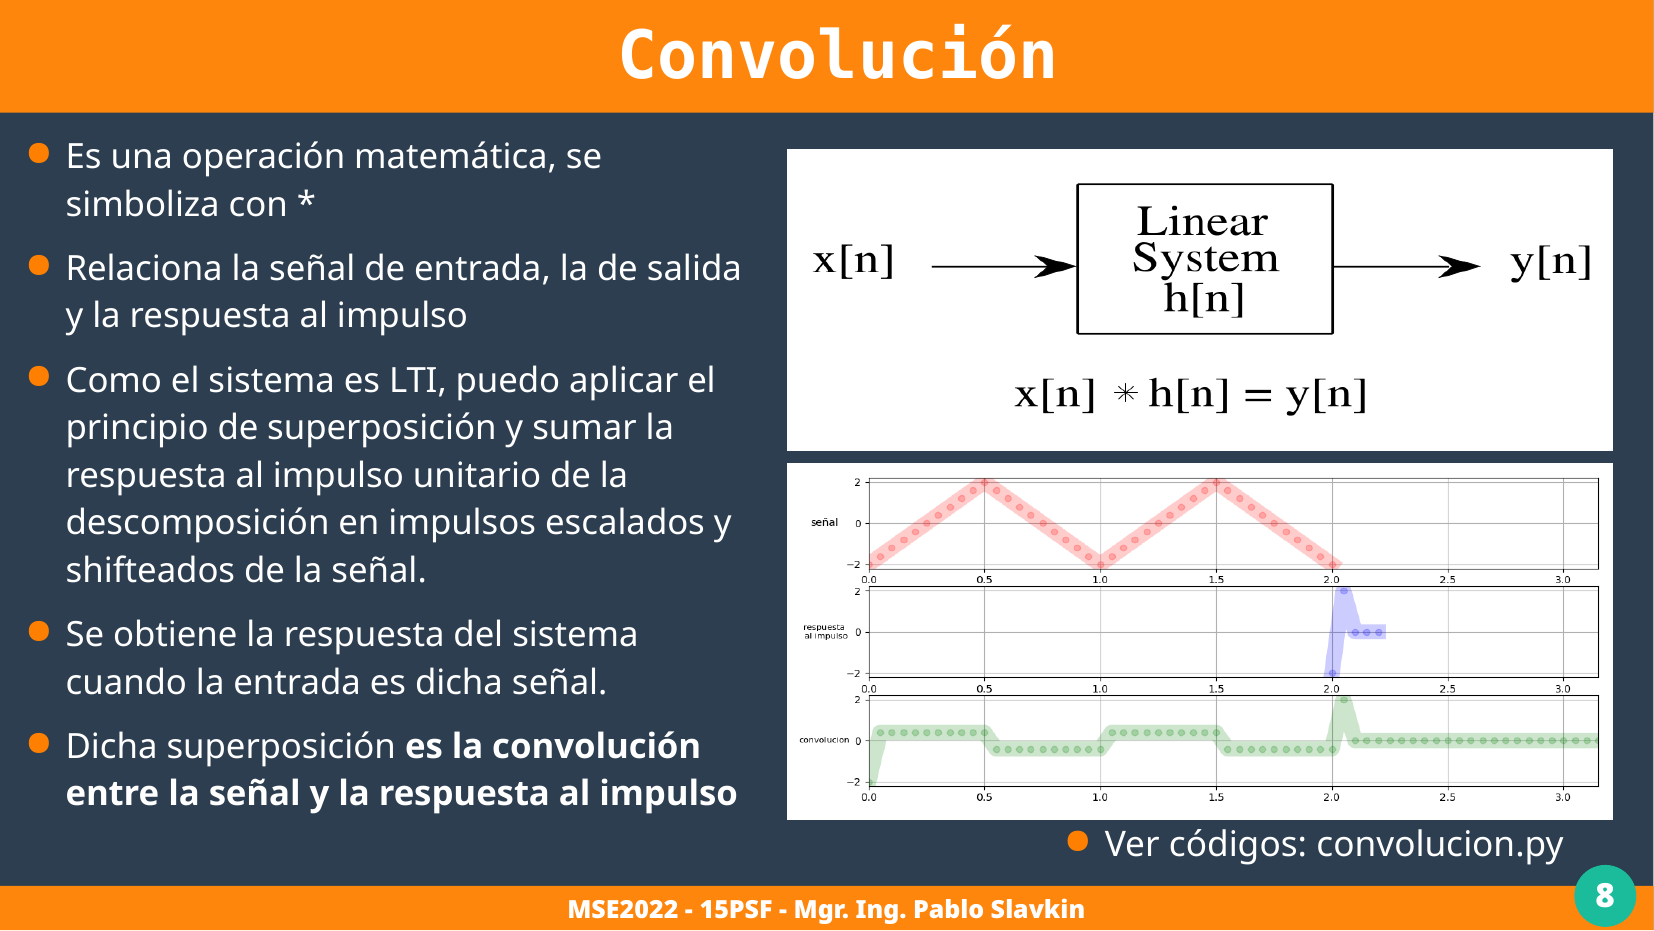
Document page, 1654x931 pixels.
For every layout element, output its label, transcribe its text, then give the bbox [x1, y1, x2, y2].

title Convolución [617, 16, 1105, 113]
list Es una operación matemática, se simboliza con * Relaciona la señal de entrada, la de salida y la respuesta al impulso Como el sistema es LTI, puedo aplicar el principio de superposición y sumar la respuesta al impulso unitario de la descomposición en impulsos escalados y shifteados de la señal. Se obtiene la respuesta del sistema cuando la entrada es dicha señal. Dicha superposición es la convolución entre la señal y la respuesta al impulso [11, 131, 751, 863]
picture [787, 149, 1613, 451]
picture [787, 463, 1613, 820]
list Ver códigos: convolucion.py [1050, 820, 1613, 895]
